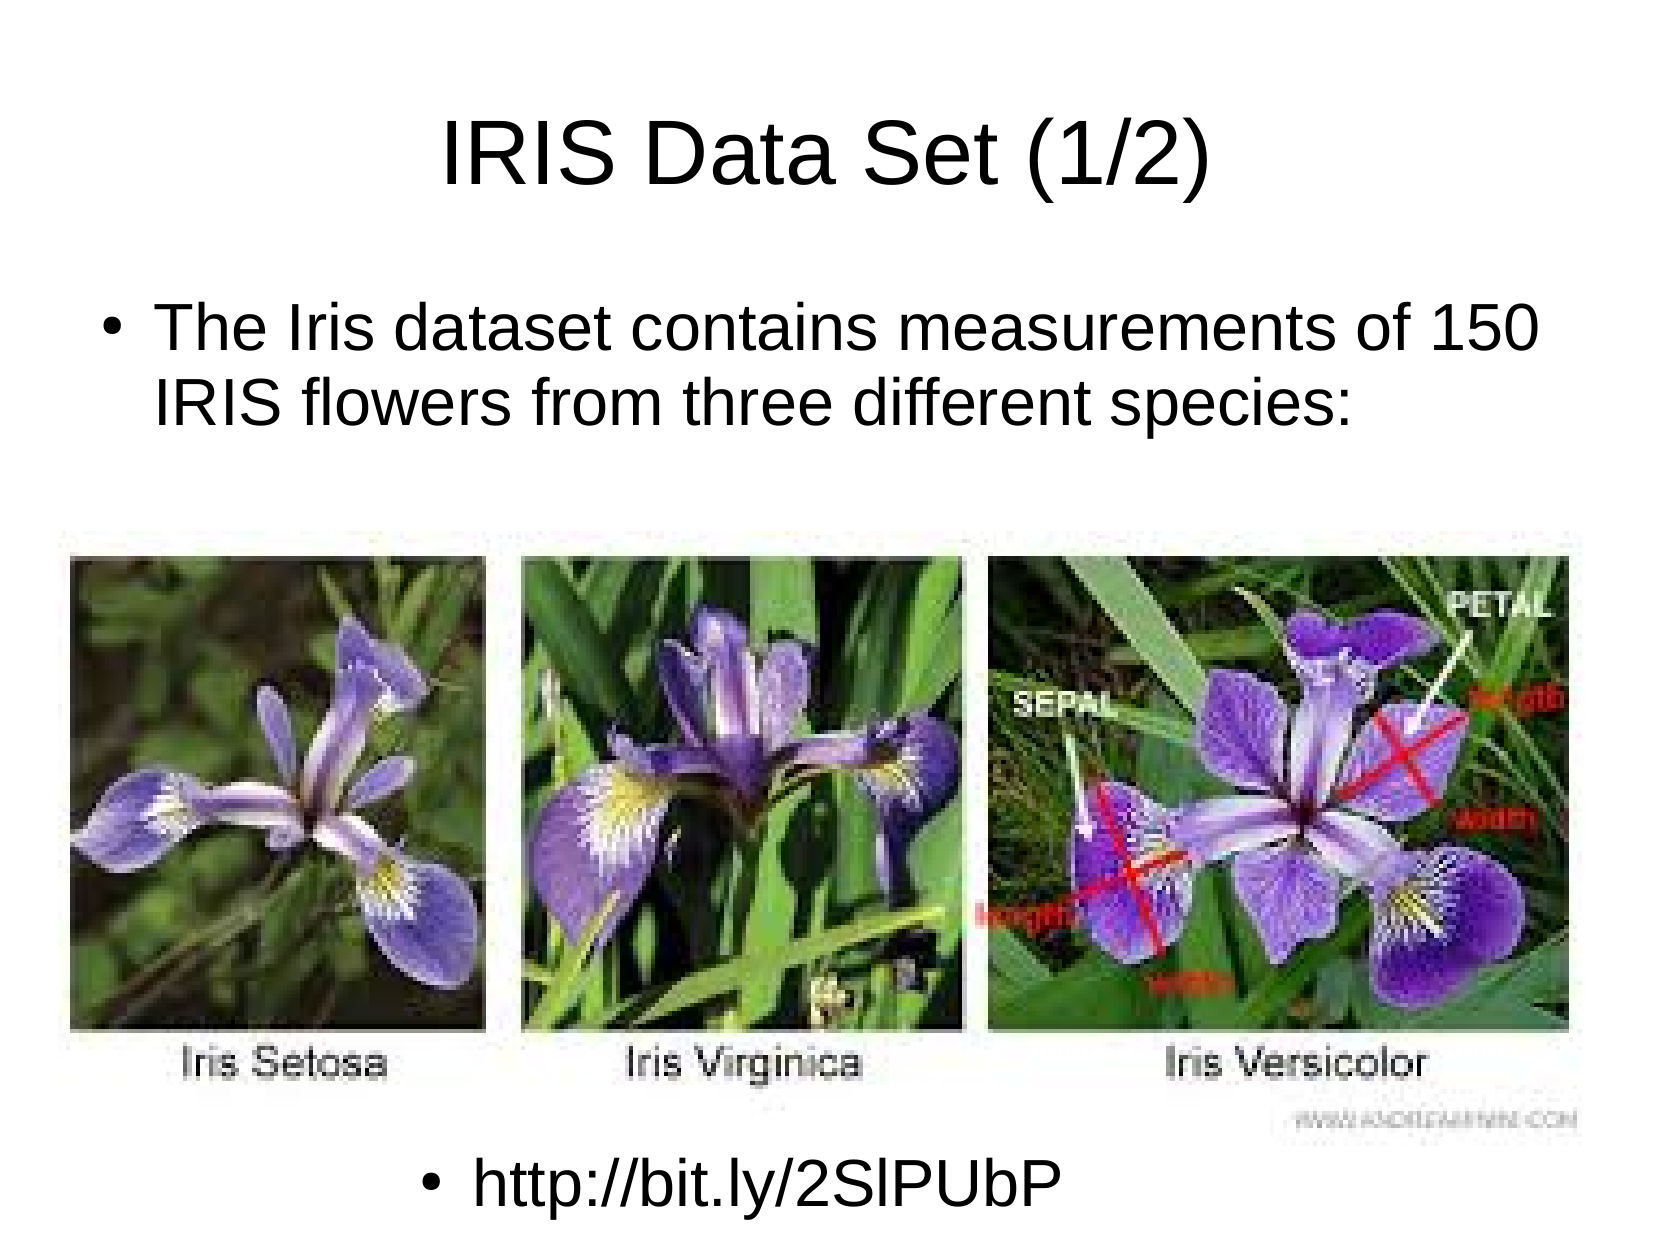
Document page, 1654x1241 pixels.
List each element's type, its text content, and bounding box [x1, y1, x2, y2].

text_box http://bit.ly/2SlPUbP [401, 1145, 1095, 1235]
list The Iris dataset contains measurements of 150 IRIS flowers from three different species: [82, 290, 1571, 531]
title IRIS Data Set (1/2) [82, 49, 1571, 257]
picture [58, 531, 1595, 1146]
